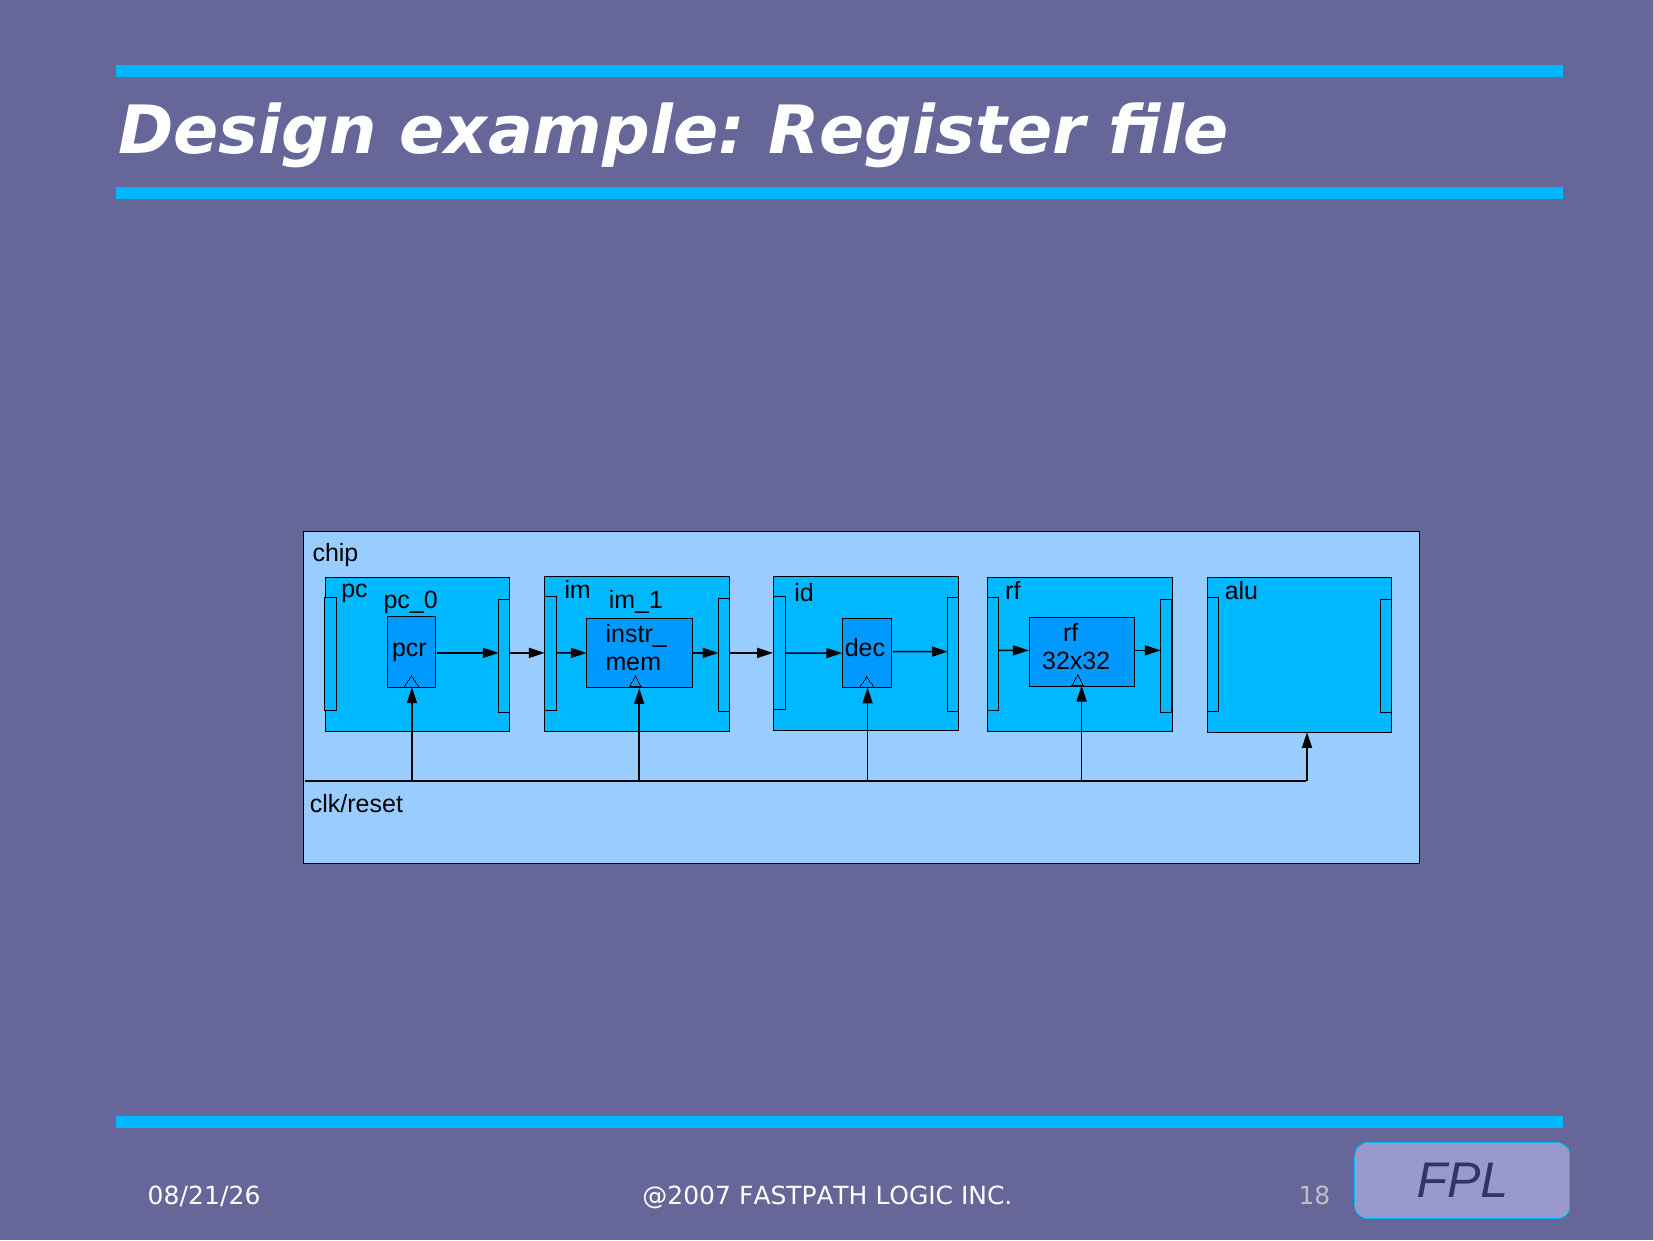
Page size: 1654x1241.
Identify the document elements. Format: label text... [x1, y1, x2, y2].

text_box [303, 531, 1420, 864]
text_box rf 32x32 [1027, 611, 1142, 701]
text_box pc_0 [368, 577, 464, 631]
text_box pcr [377, 631, 454, 679]
text_box im [549, 568, 613, 621]
text_box rf [990, 569, 1073, 622]
text_box clk/reset [295, 782, 434, 835]
text_box id [779, 570, 862, 623]
text_box dec [829, 626, 907, 679]
text_box pc [326, 584, 368, 620]
text_box im_1 [594, 578, 689, 631]
text_box chip [297, 531, 389, 584]
text_box alu [1209, 569, 1293, 622]
title Design example: Register file [118, 41, 1531, 219]
text_box instr_ mem [590, 612, 699, 702]
